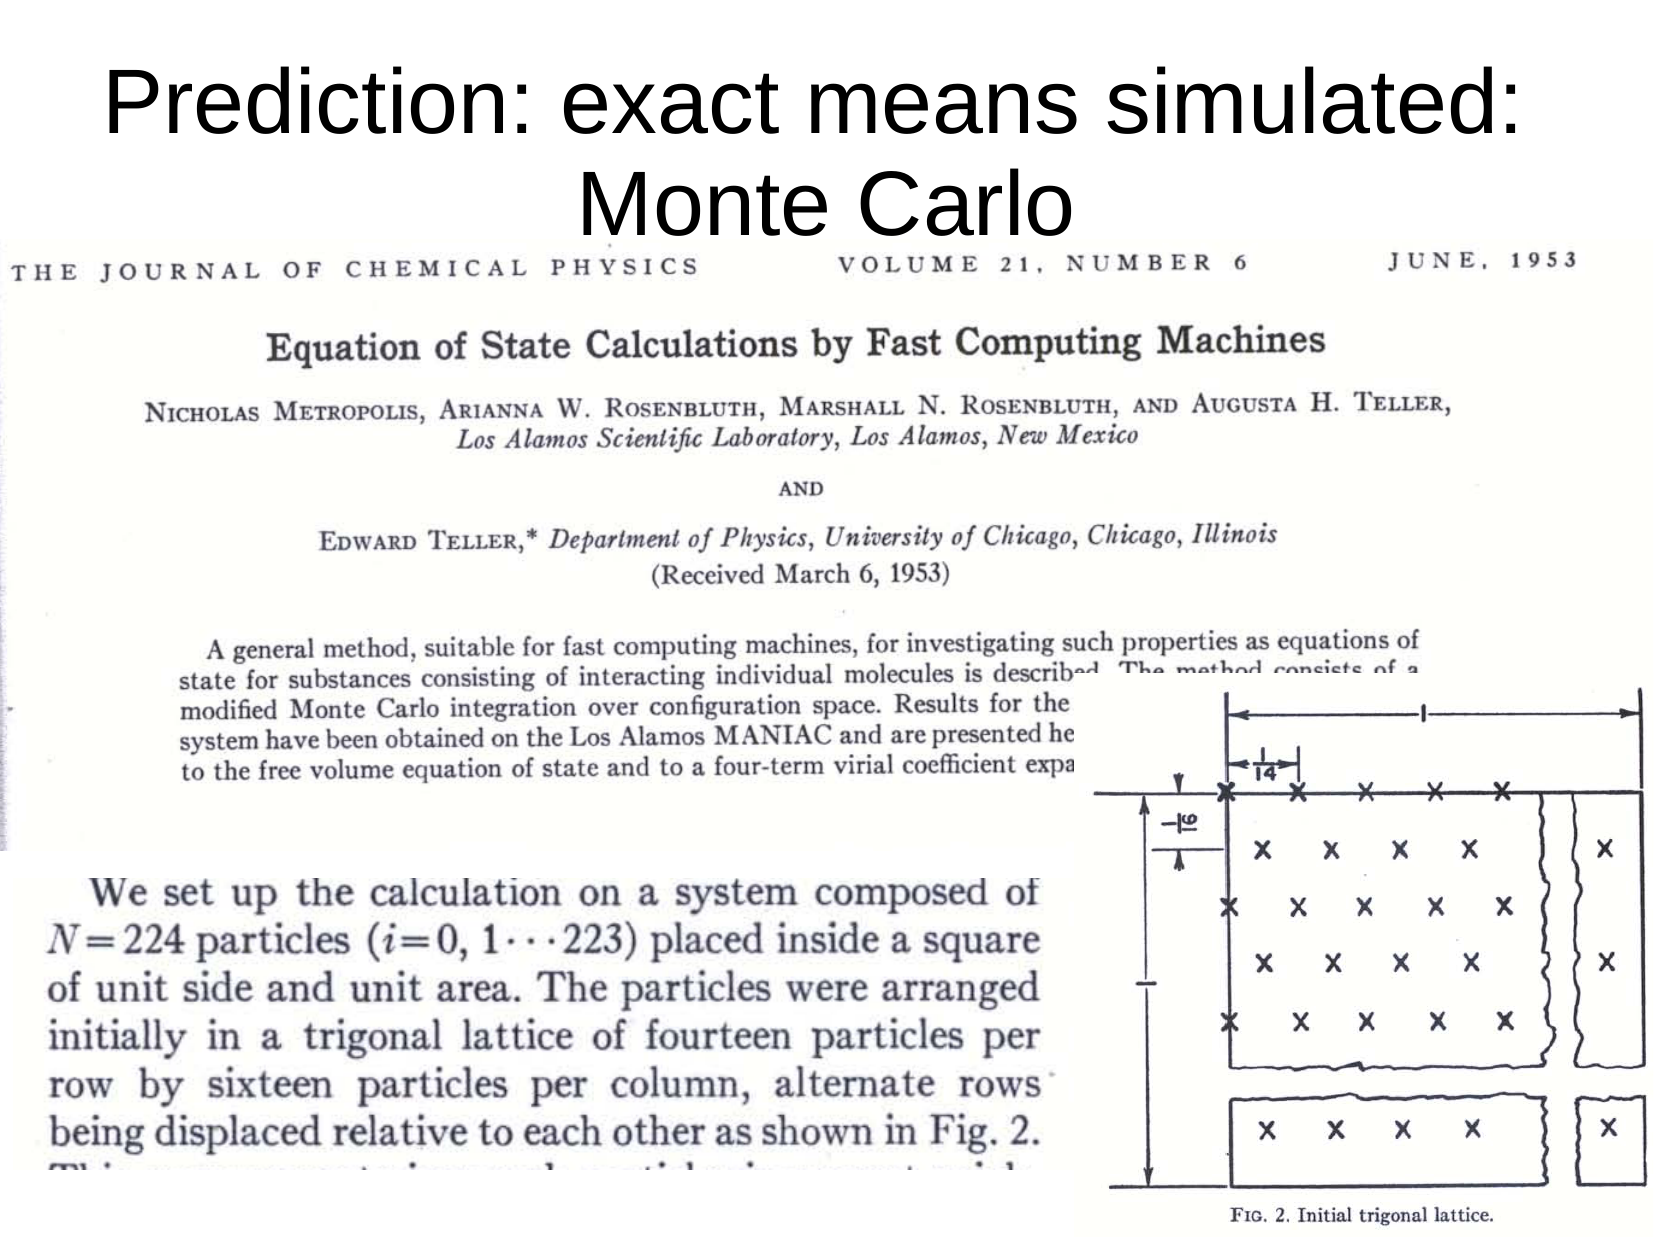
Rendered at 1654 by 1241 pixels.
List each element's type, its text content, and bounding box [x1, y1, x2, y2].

picture [0, 239, 1654, 1237]
title Prediction: exact means simulated: Monte Carlo [82, 49, 1571, 239]
